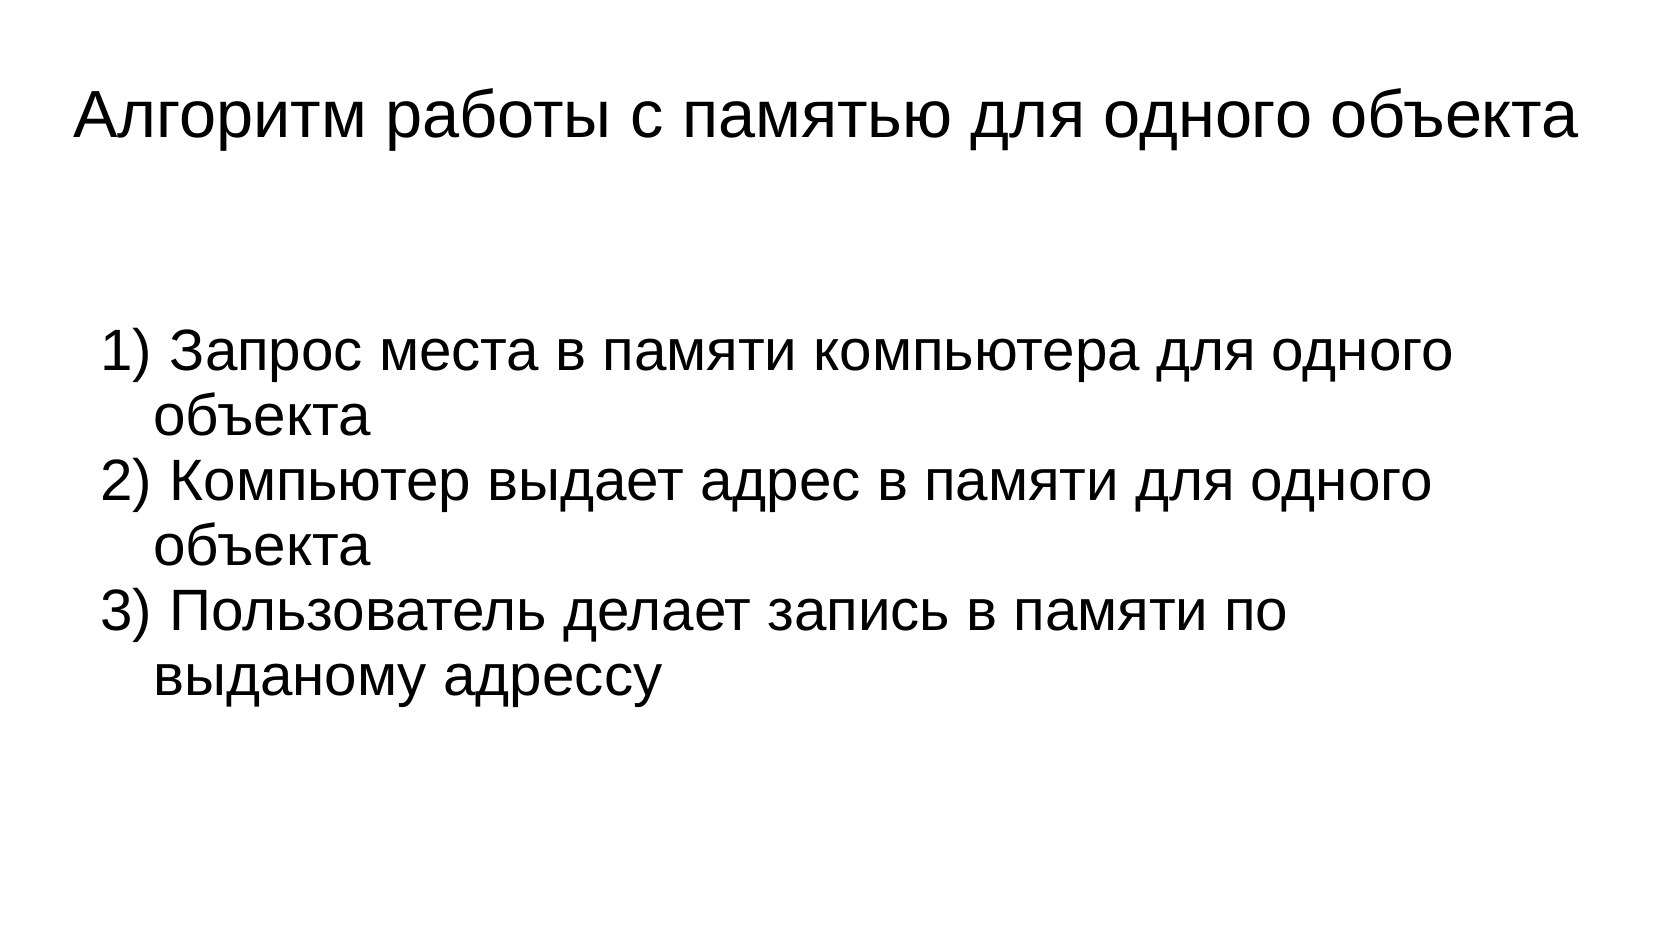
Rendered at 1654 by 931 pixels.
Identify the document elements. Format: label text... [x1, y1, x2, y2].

subtitle Запрос места в памяти компьютера для одного объекта Компьютер выдает адрес в памяти для одного объекта Пользователь делает запись в памяти по выданому адрессу [82, 165, 1571, 796]
title Алгоритм работы с памятью для одного объекта [0, 30, 1654, 199]
